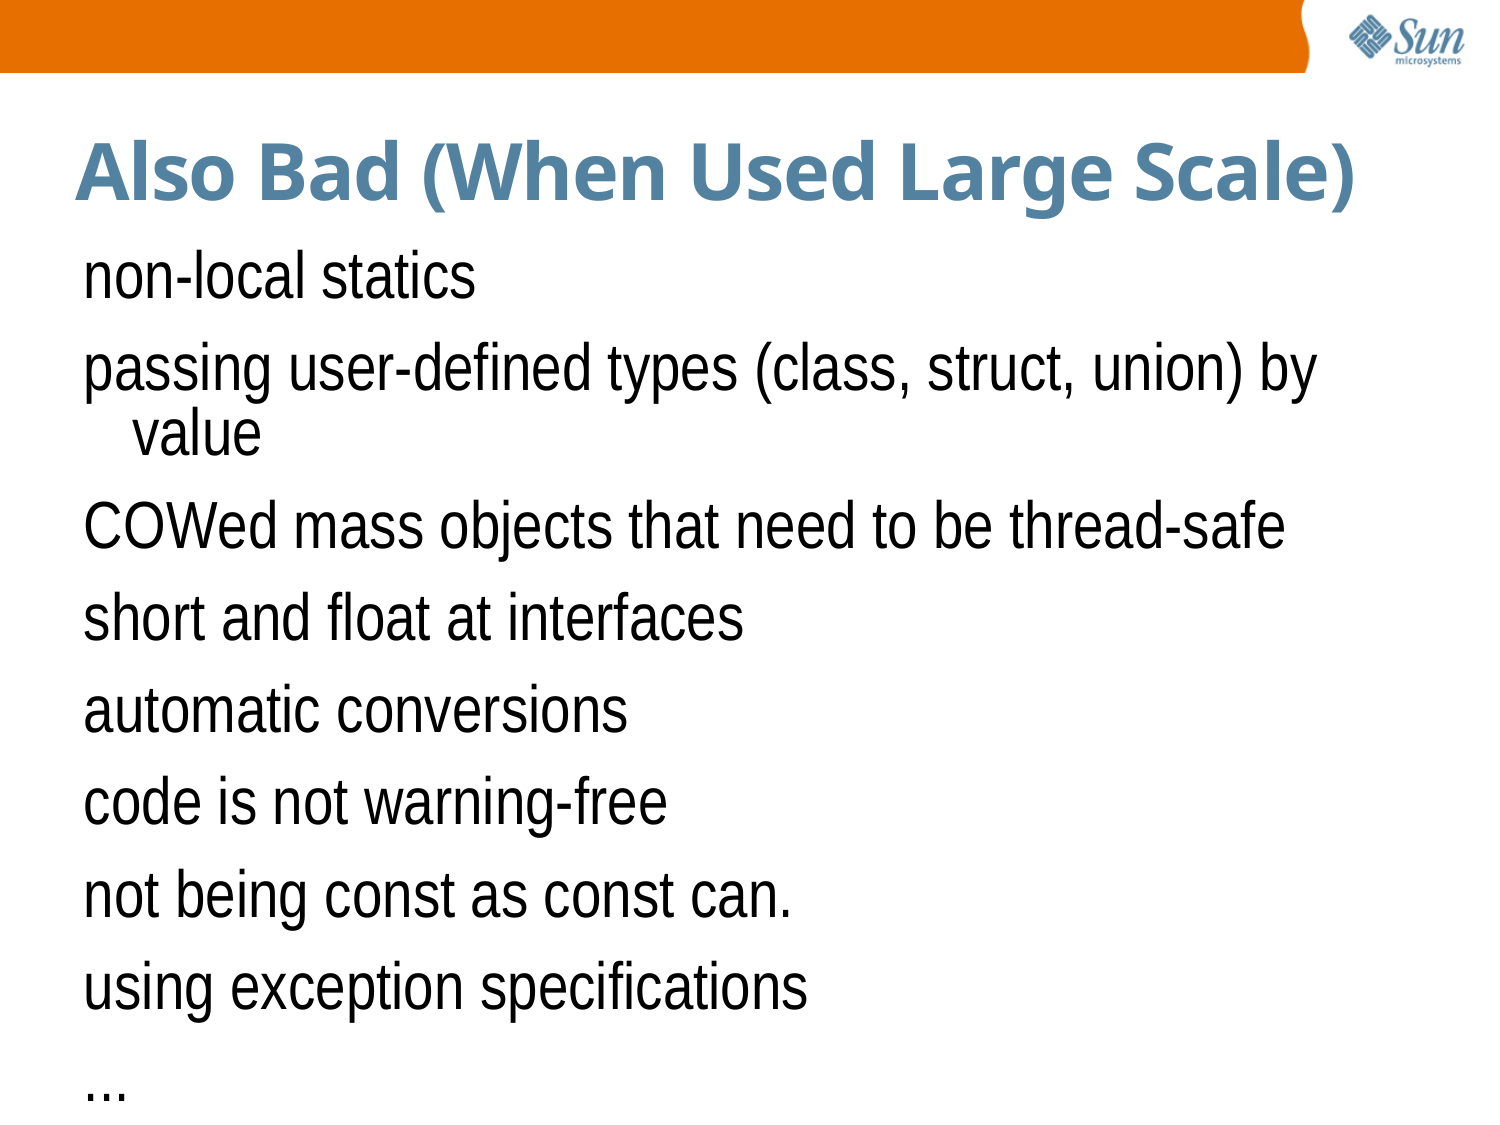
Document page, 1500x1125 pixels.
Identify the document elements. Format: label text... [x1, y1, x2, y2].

picture [0, 0, 1500, 73]
title Also Bad (When Used Large Scale) [75, 123, 1437, 232]
list non-local statics passing user-defined types (class, struct, union) by value COWed mass objects that need to be thread-safe short and float at interfaces automatic conversions code is not warning-free not being const as const can. using exception specifications ... [64, 246, 1401, 1115]
